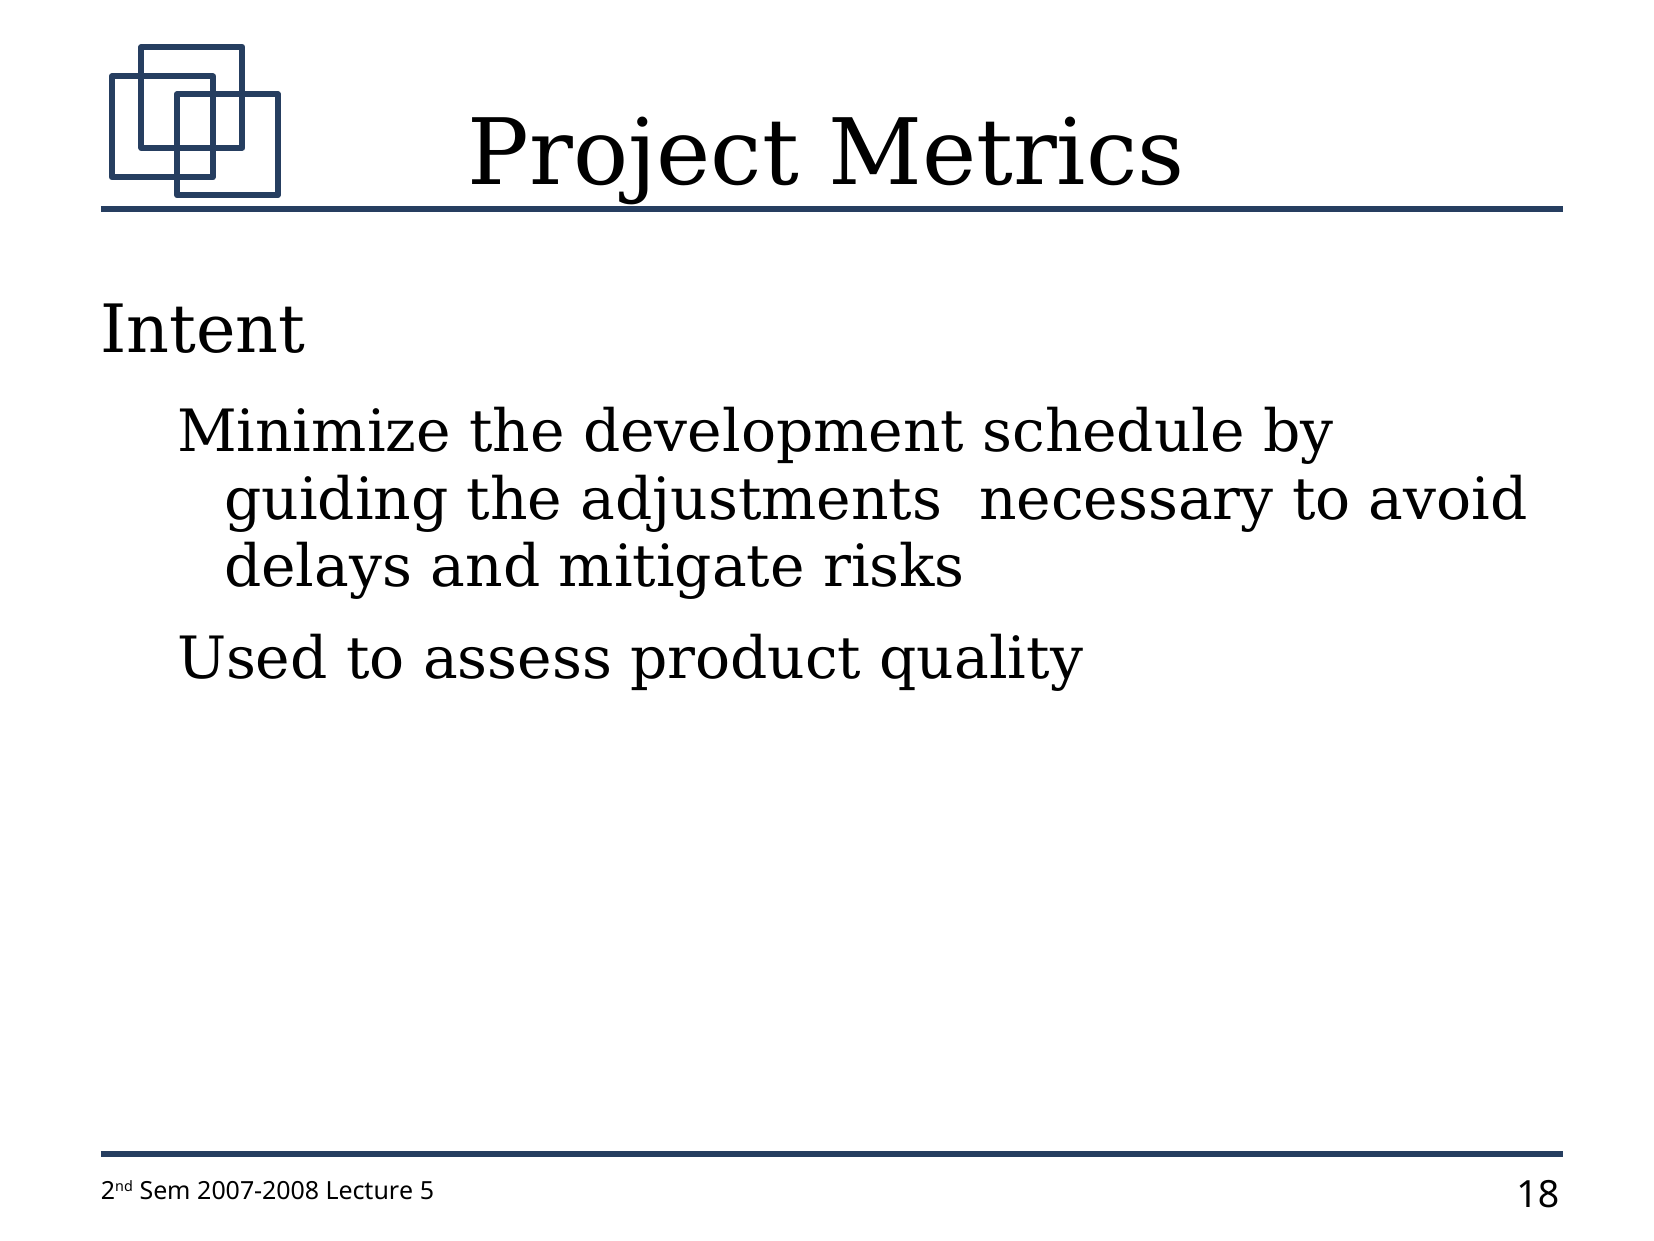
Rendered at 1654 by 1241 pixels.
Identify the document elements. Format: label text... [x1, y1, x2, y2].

title Project Metrics [82, 49, 1571, 257]
list Intent Minimize the development schedule by guiding the adjustments necessary to avoid delays and mitigate risks Used to assess product quality [82, 290, 1571, 1109]
